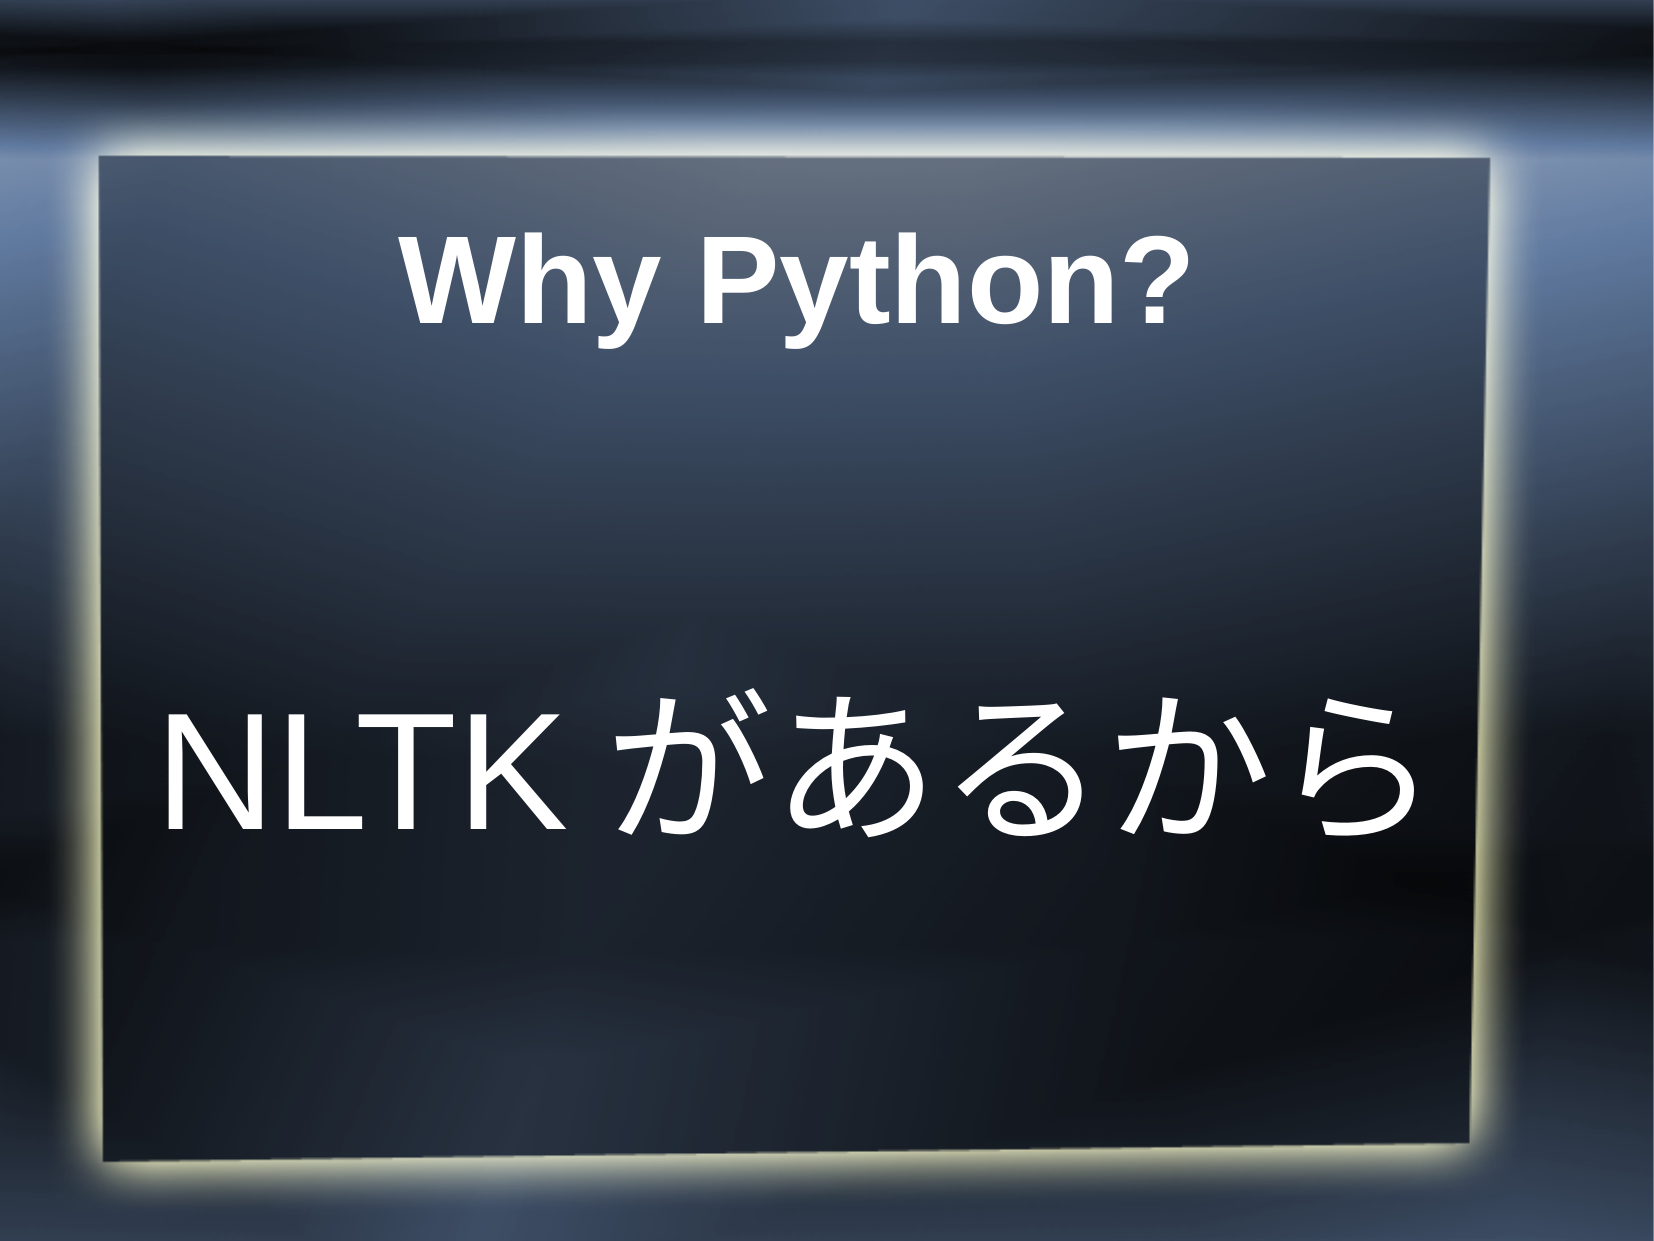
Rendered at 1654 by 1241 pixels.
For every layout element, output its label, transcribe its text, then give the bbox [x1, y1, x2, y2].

subtitle NLTKがあるから [88, 383, 1506, 1130]
title Why Python? [59, 177, 1536, 384]
picture [0, 0, 1654, 1241]
